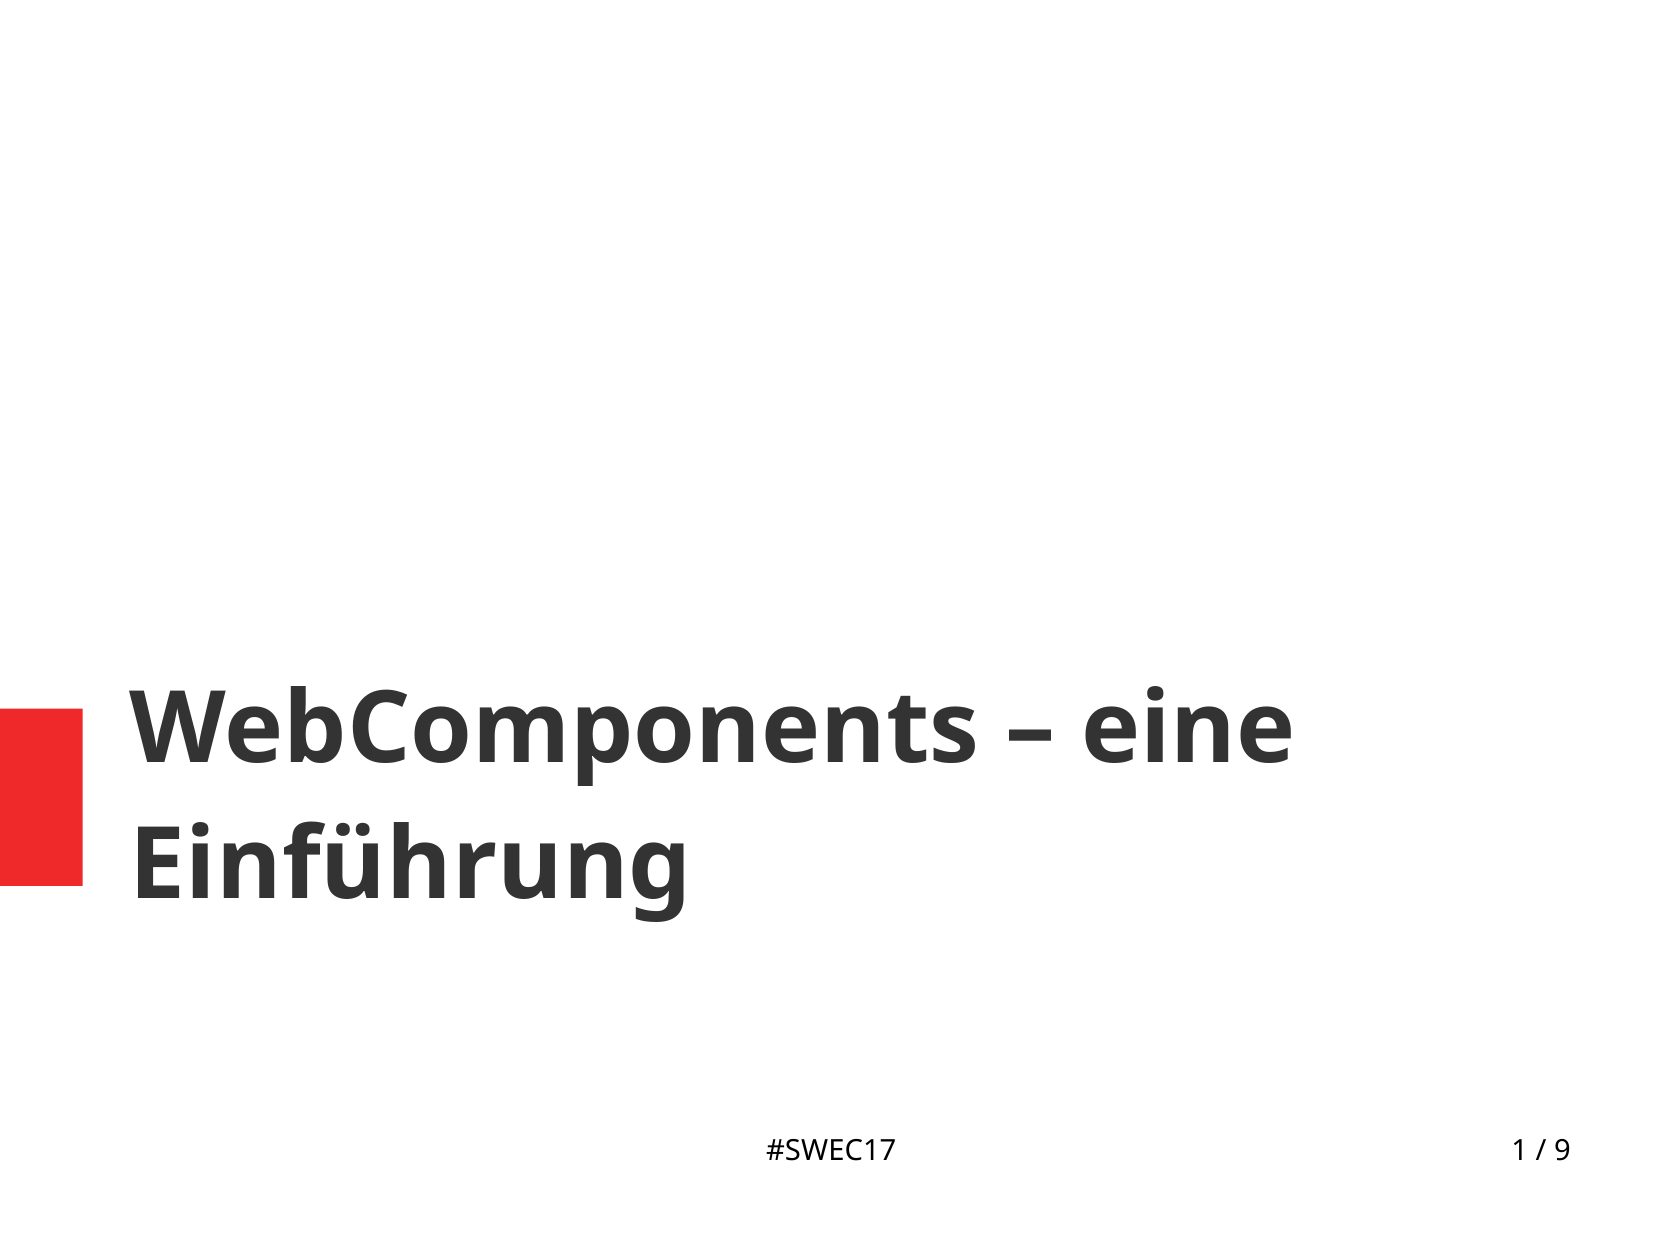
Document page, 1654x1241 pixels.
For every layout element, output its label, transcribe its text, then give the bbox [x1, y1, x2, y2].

title WebComponents – eine Einführung [129, 655, 1536, 928]
